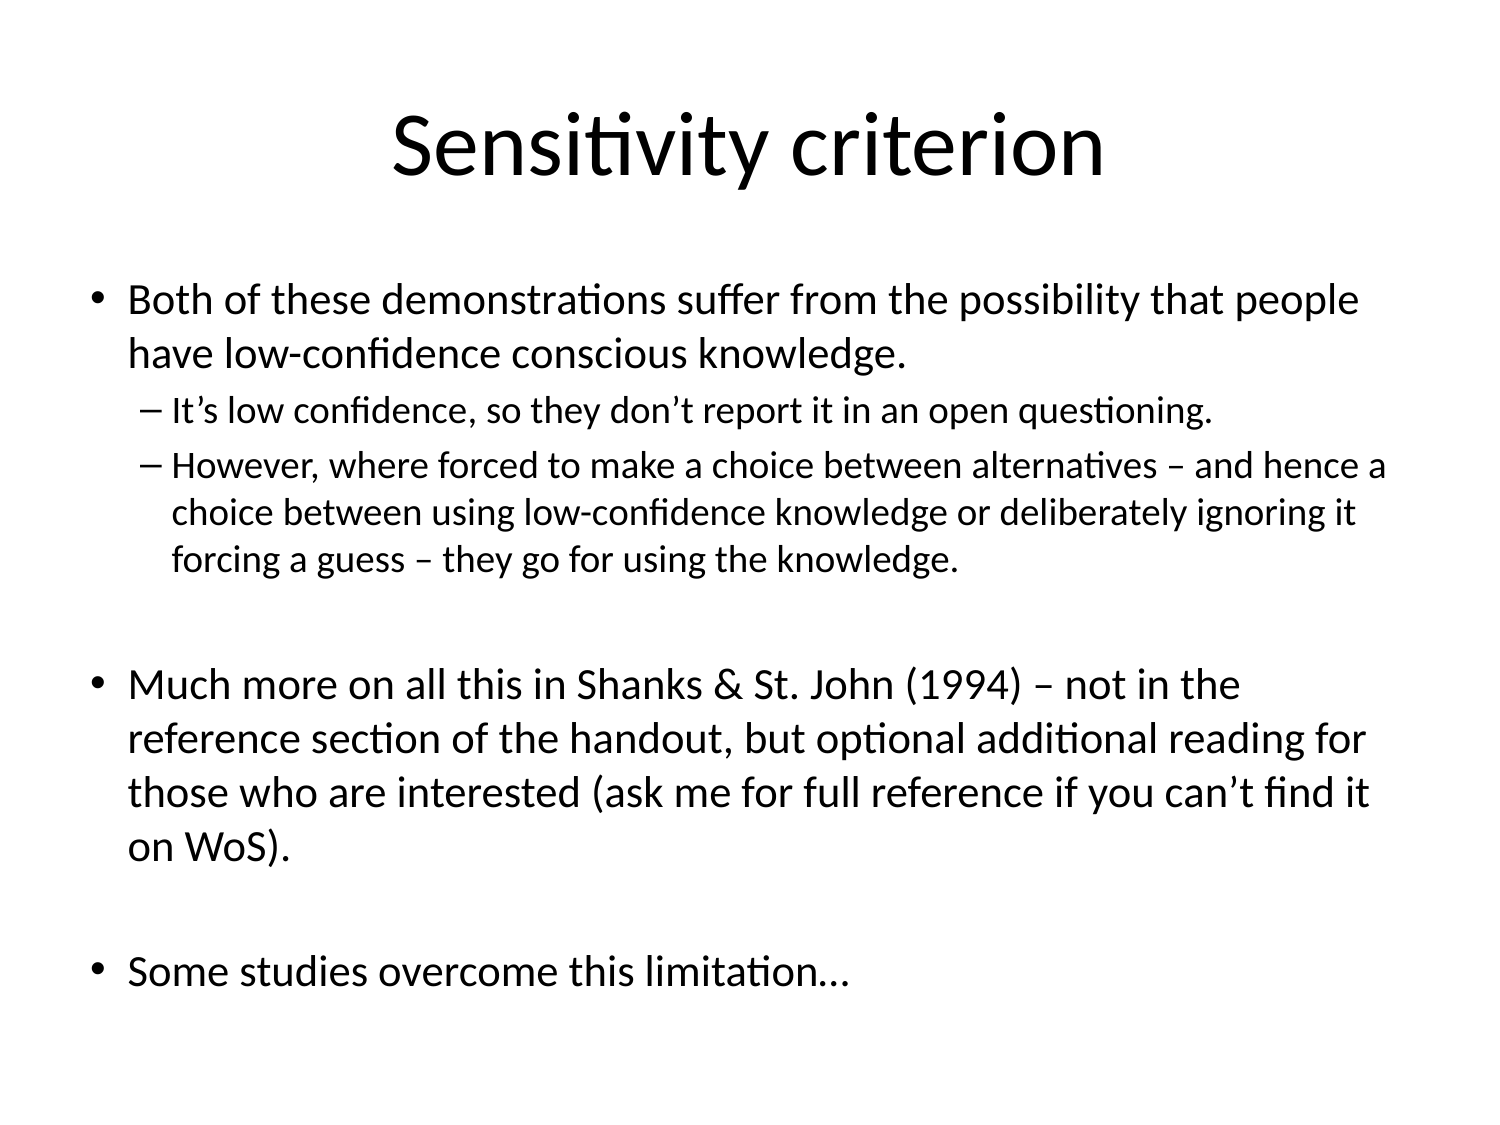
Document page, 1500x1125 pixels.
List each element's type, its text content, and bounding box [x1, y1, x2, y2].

list Both of these demonstrations suffer from the possibility that people have low-confidence conscious knowledge. It’s low confidence, so they don’t report it in an open questioning. However, where forced to make a choice between alternatives – and hence a choice between using low-confidence knowledge or deliberately ignoring it forcing a guess – they go for using the knowledge. Much more on all this in Shanks & St. John (1994) – not in the reference section of the handout, but optional additional reading for those who are interested (ask me for full reference if you can’t find it on WoS). Some studies overcome this limitation… [75, 262, 1425, 1005]
title Sensitivity criterion [75, 45, 1425, 233]
